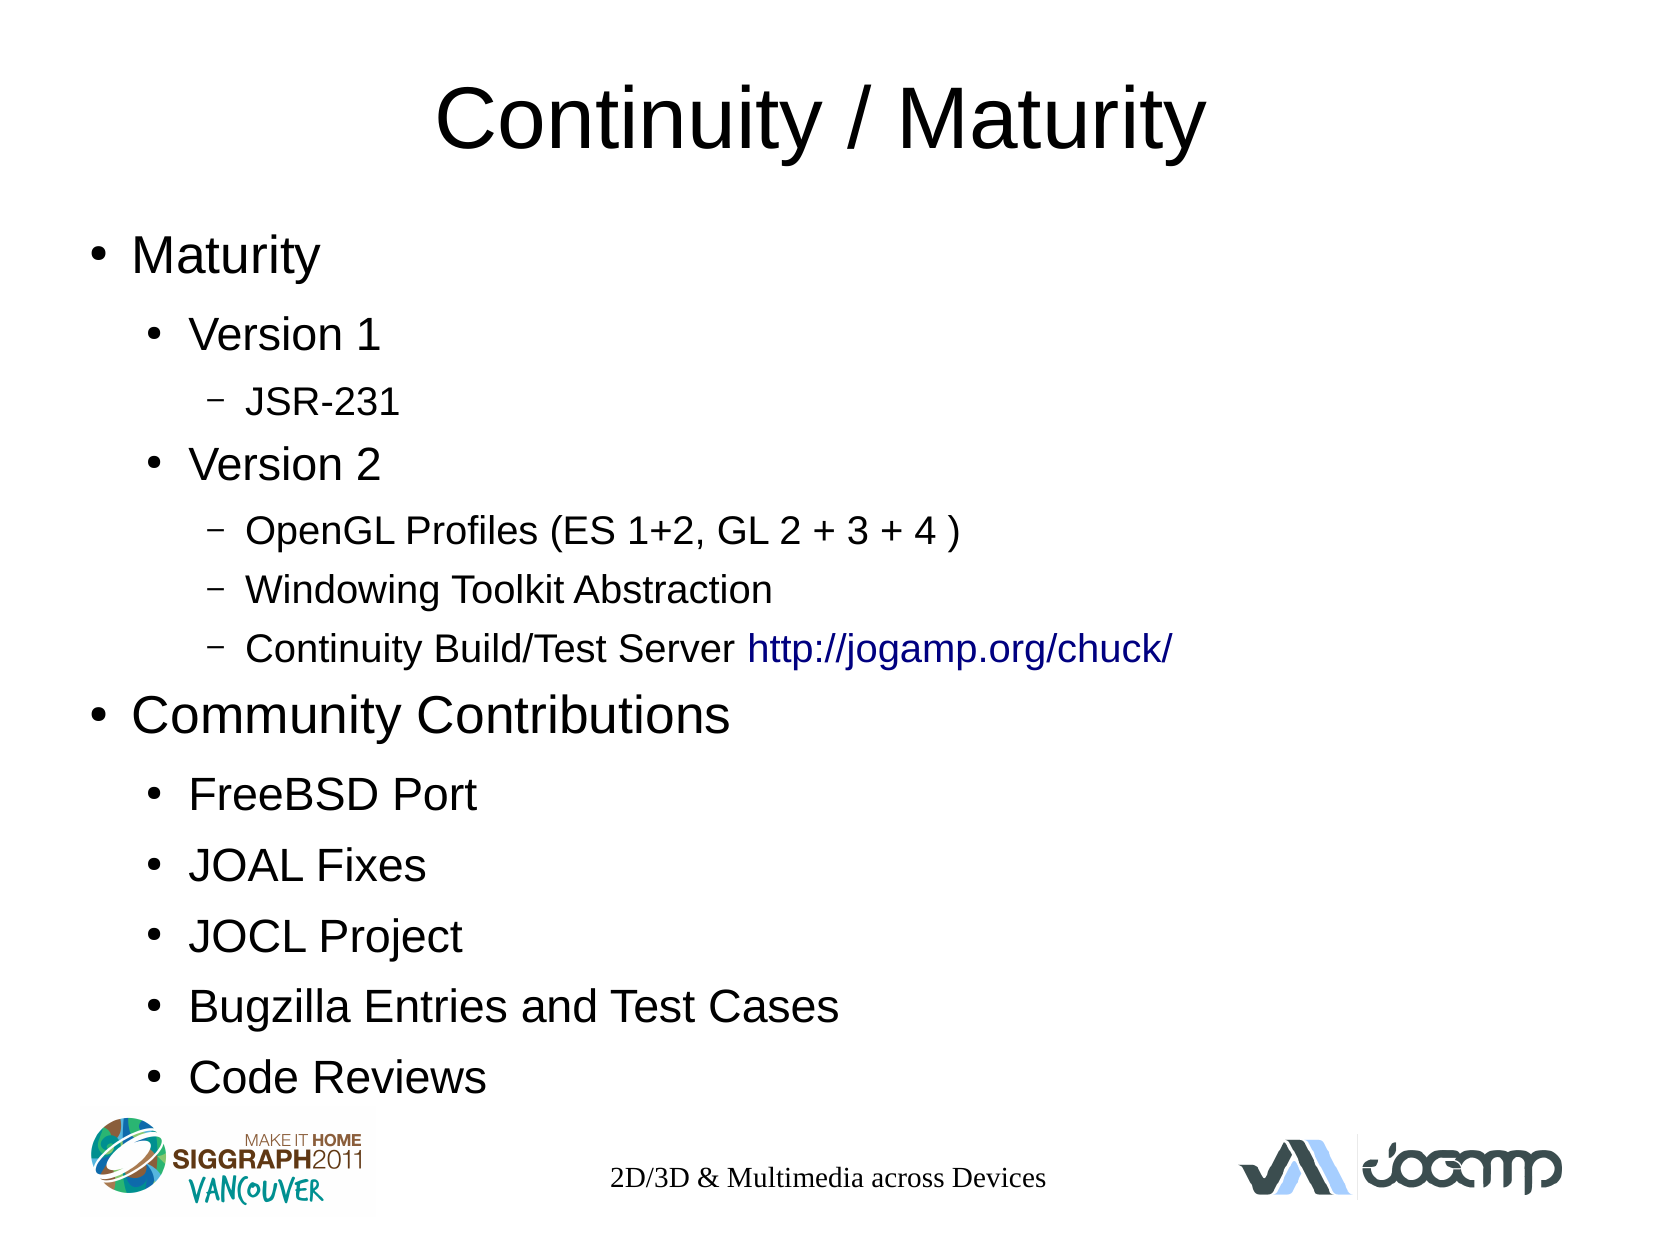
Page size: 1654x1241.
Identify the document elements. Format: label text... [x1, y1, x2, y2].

picture [80, 1109, 376, 1217]
title Continuity / Maturity [68, 49, 1576, 188]
list Maturity Version 1 JSR-231 Version 2 OpenGL Profiles (ES 1+2, GL 2 + 3 + 4 ) Windowing Toolkit Abstraction Continuity Build/Test Server http://jogamp.org/chuck/ Community Contributions FreeBSD Port JOAL Fixes JOCL Project Bugzilla Entries and Test Cases Code Reviews [75, 225, 1571, 1109]
picture [1237, 1134, 1562, 1200]
